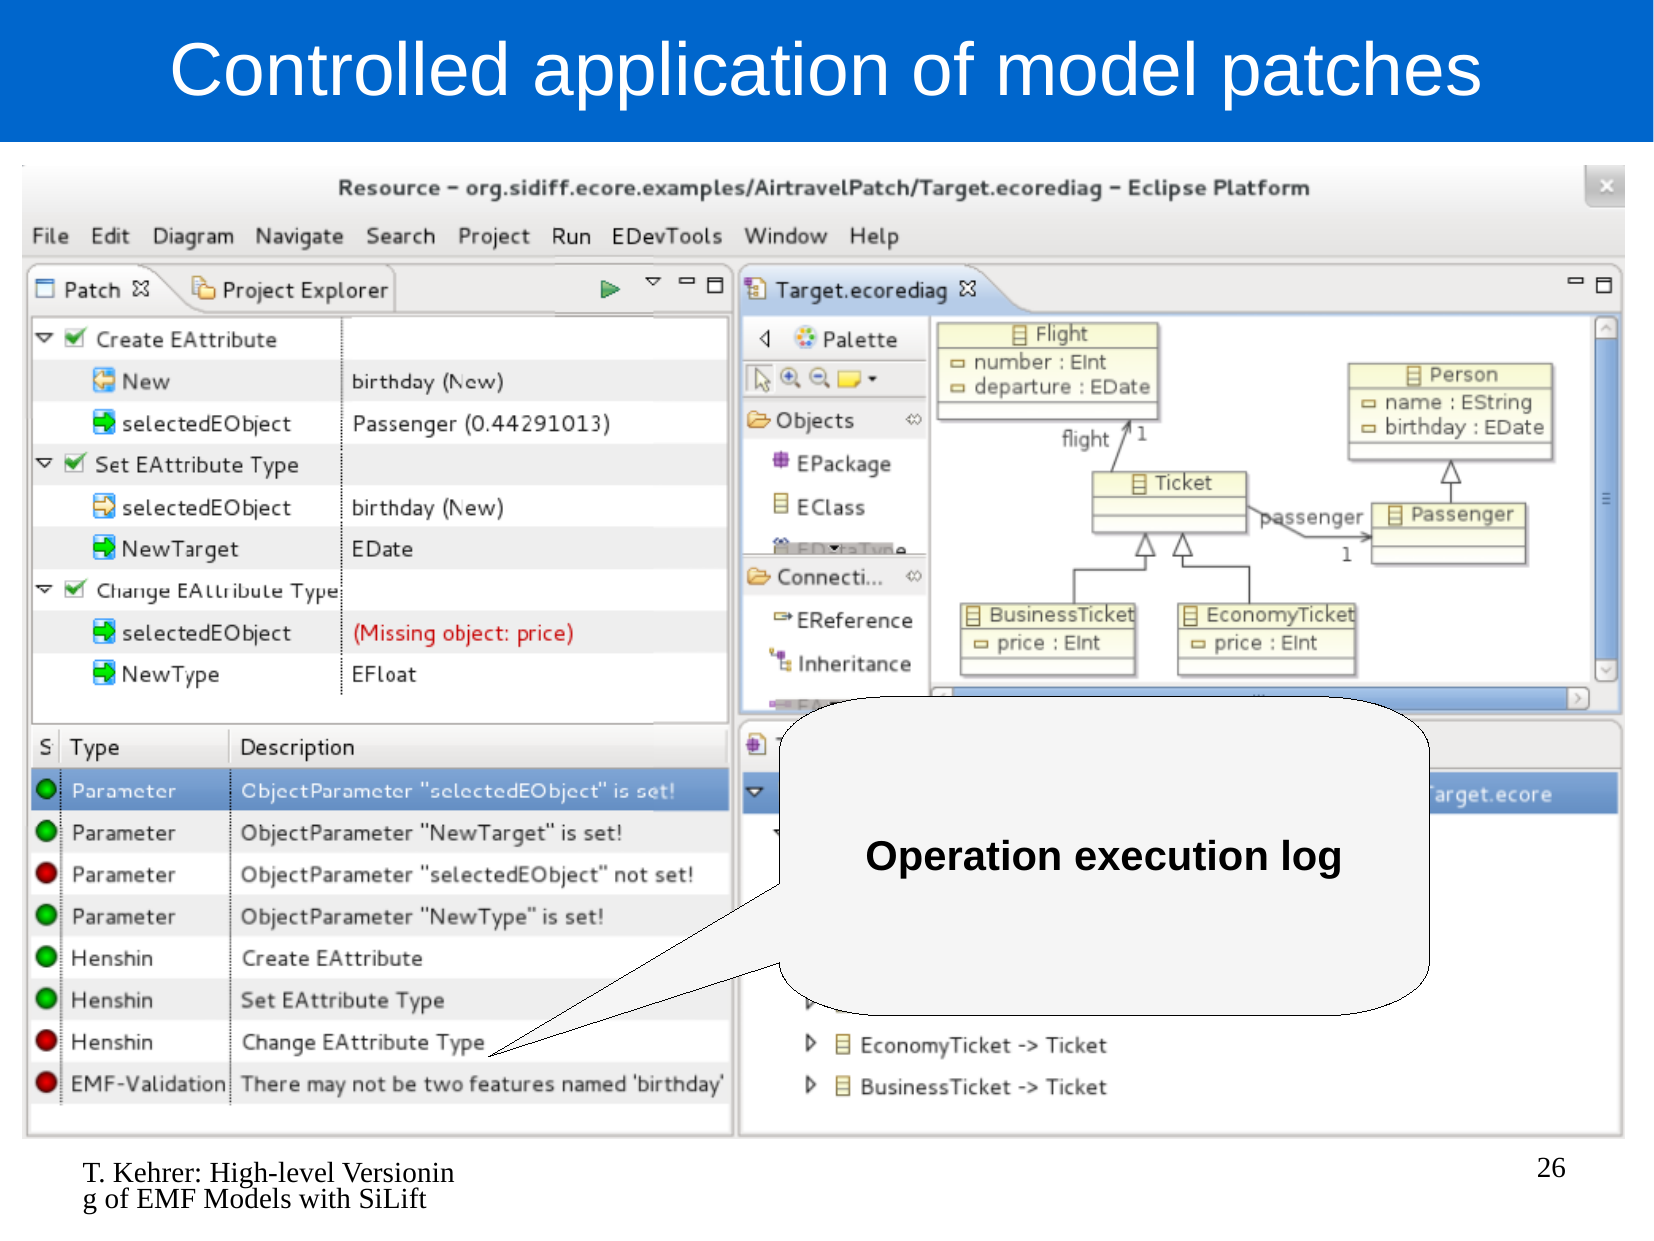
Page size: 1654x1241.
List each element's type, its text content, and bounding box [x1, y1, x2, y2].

picture [22, 165, 1625, 1139]
title Controlled application of model patches [0, 0, 1654, 142]
text_box Operation execution log [488, 696, 1430, 1057]
